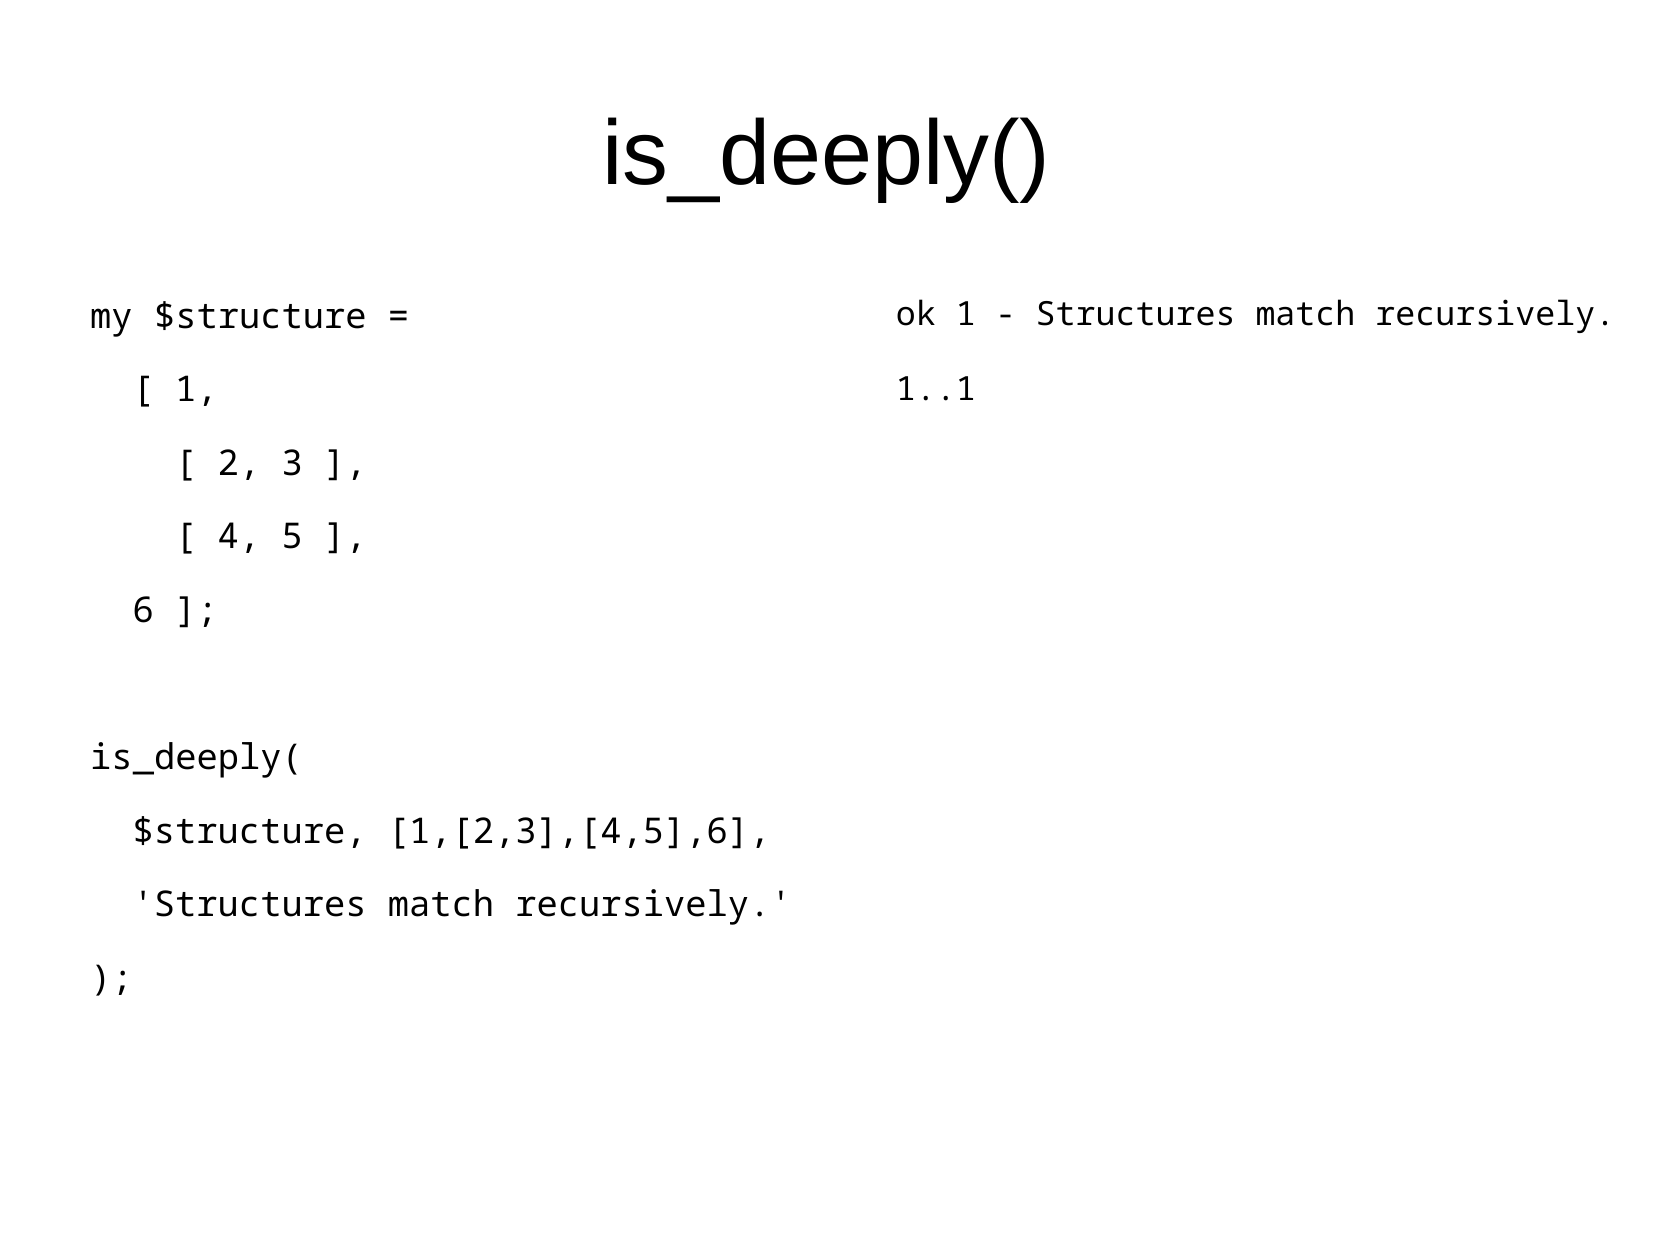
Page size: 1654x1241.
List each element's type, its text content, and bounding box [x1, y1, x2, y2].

list my $structure = [ 1, [ 2, 3 ], [ 4, 5 ], 6 ]; is_deeply( $structure, [1,[2,3],[4,5],6], 'Structures match recursively.' ); [30, 290, 809, 1010]
title is_deeply() [82, 49, 1571, 257]
list ok 1 - Structures match recursively. 1..1 [825, 290, 1636, 1010]
